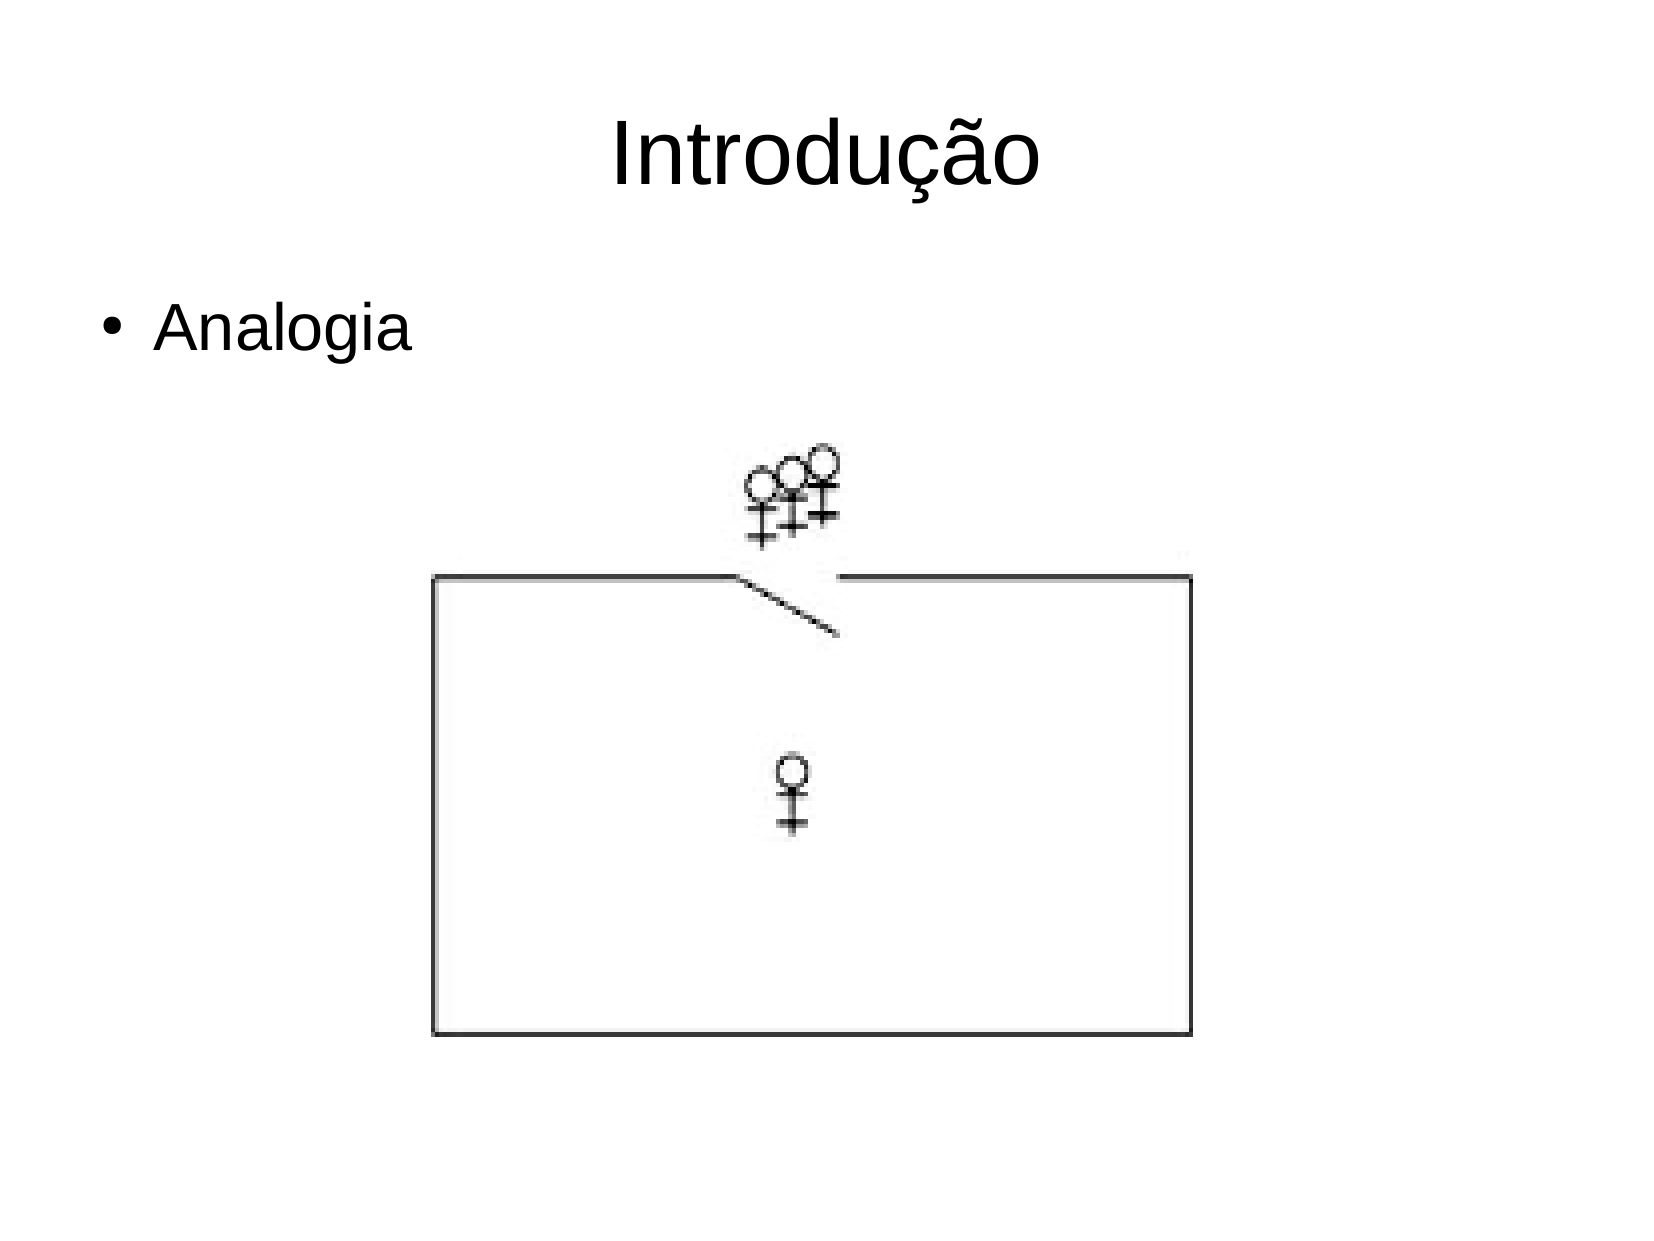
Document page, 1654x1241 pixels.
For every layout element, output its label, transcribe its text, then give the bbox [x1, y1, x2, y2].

list Analogia [82, 290, 1538, 1010]
picture [407, 425, 1218, 1087]
title Introdução [82, 49, 1571, 257]
